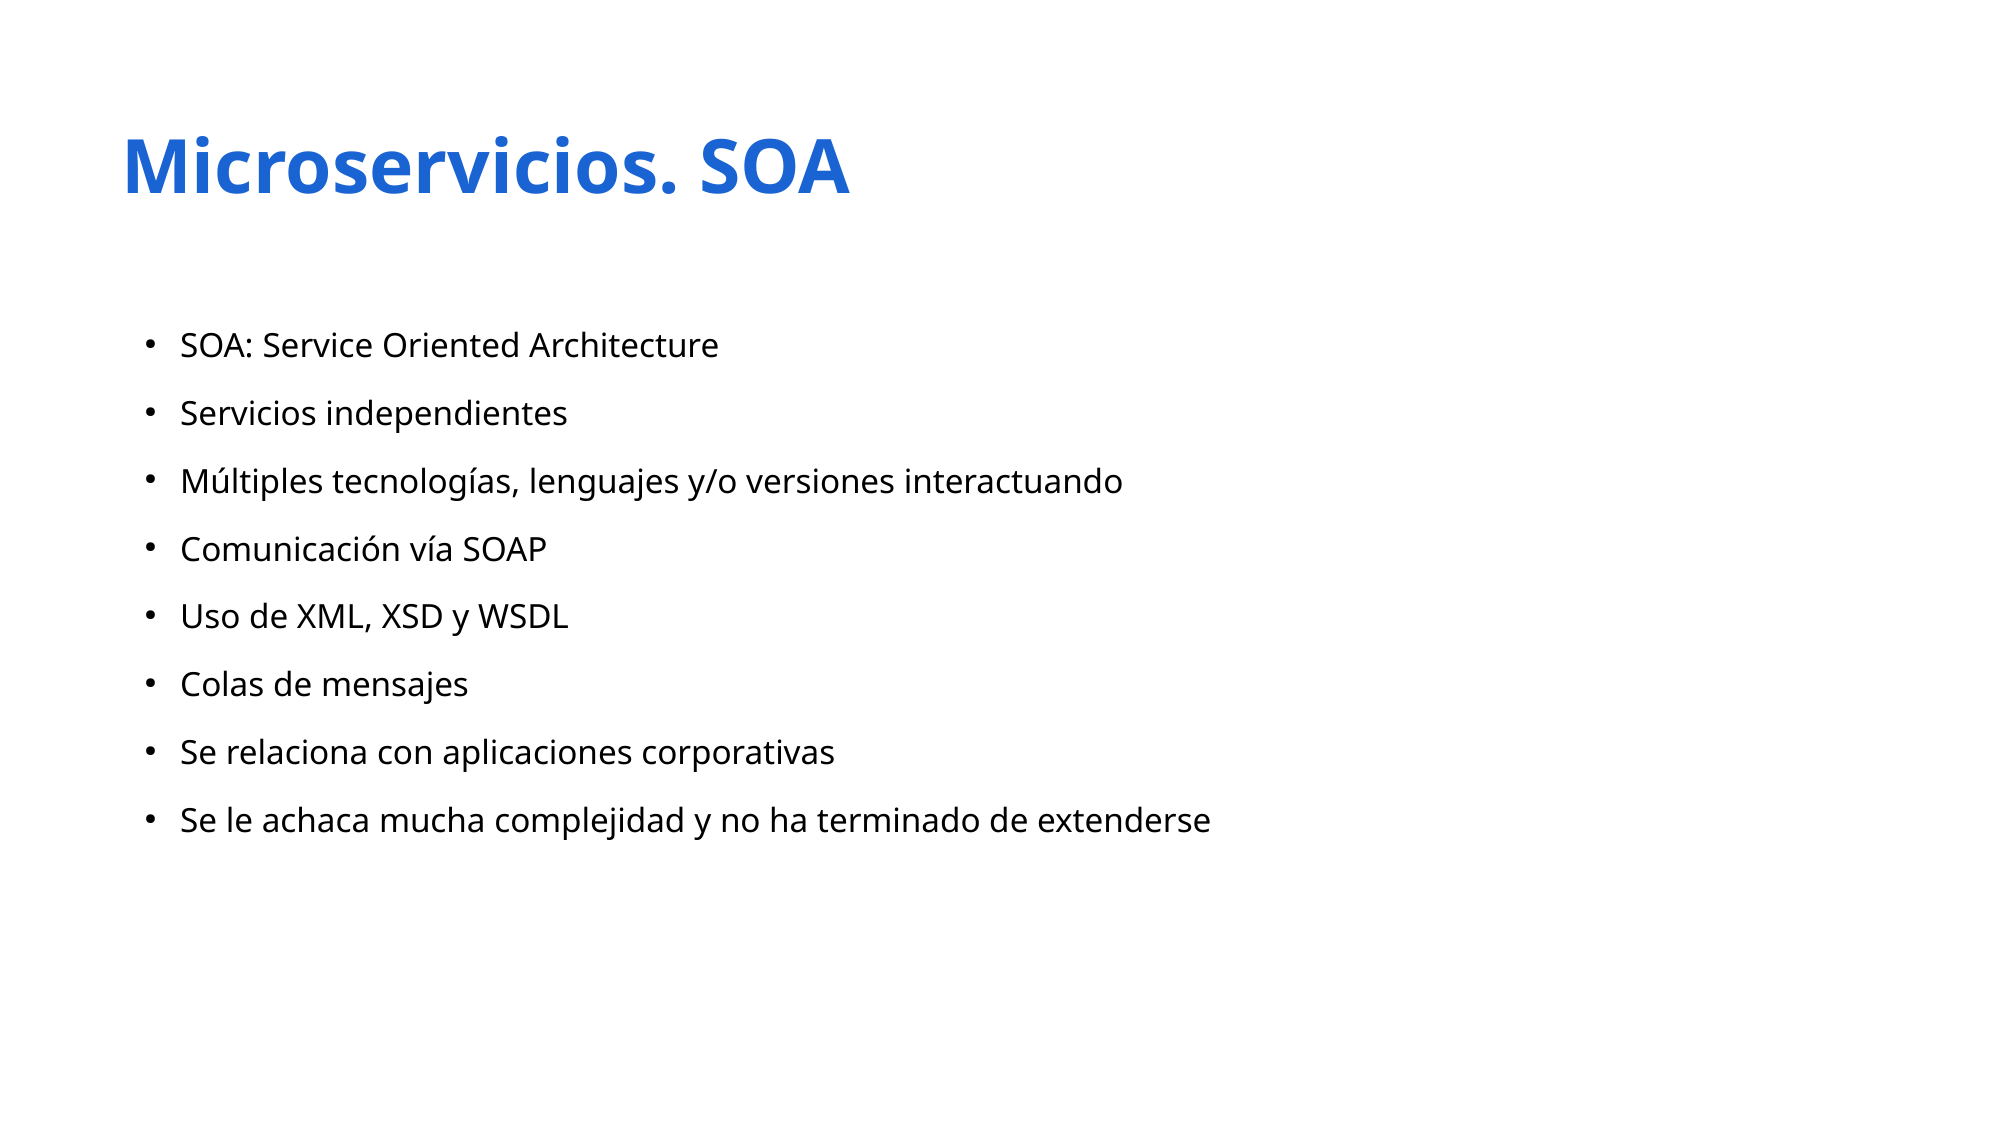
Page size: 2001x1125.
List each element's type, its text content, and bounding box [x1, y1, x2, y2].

text_box SOA: Service Oriented Architecture Servicios independientes Múltiples tecnologías, lenguajes y/o versiones interactuando Comunicación vía SOAP Uso de XML, XSD y WSDL Colas de mensajes Se relaciona con aplicaciones corporativas Se le achaca mucha complejidad y no ha terminado de extenderse [129, 292, 1843, 769]
text_box Microservicios. SOA [106, 106, 1878, 293]
